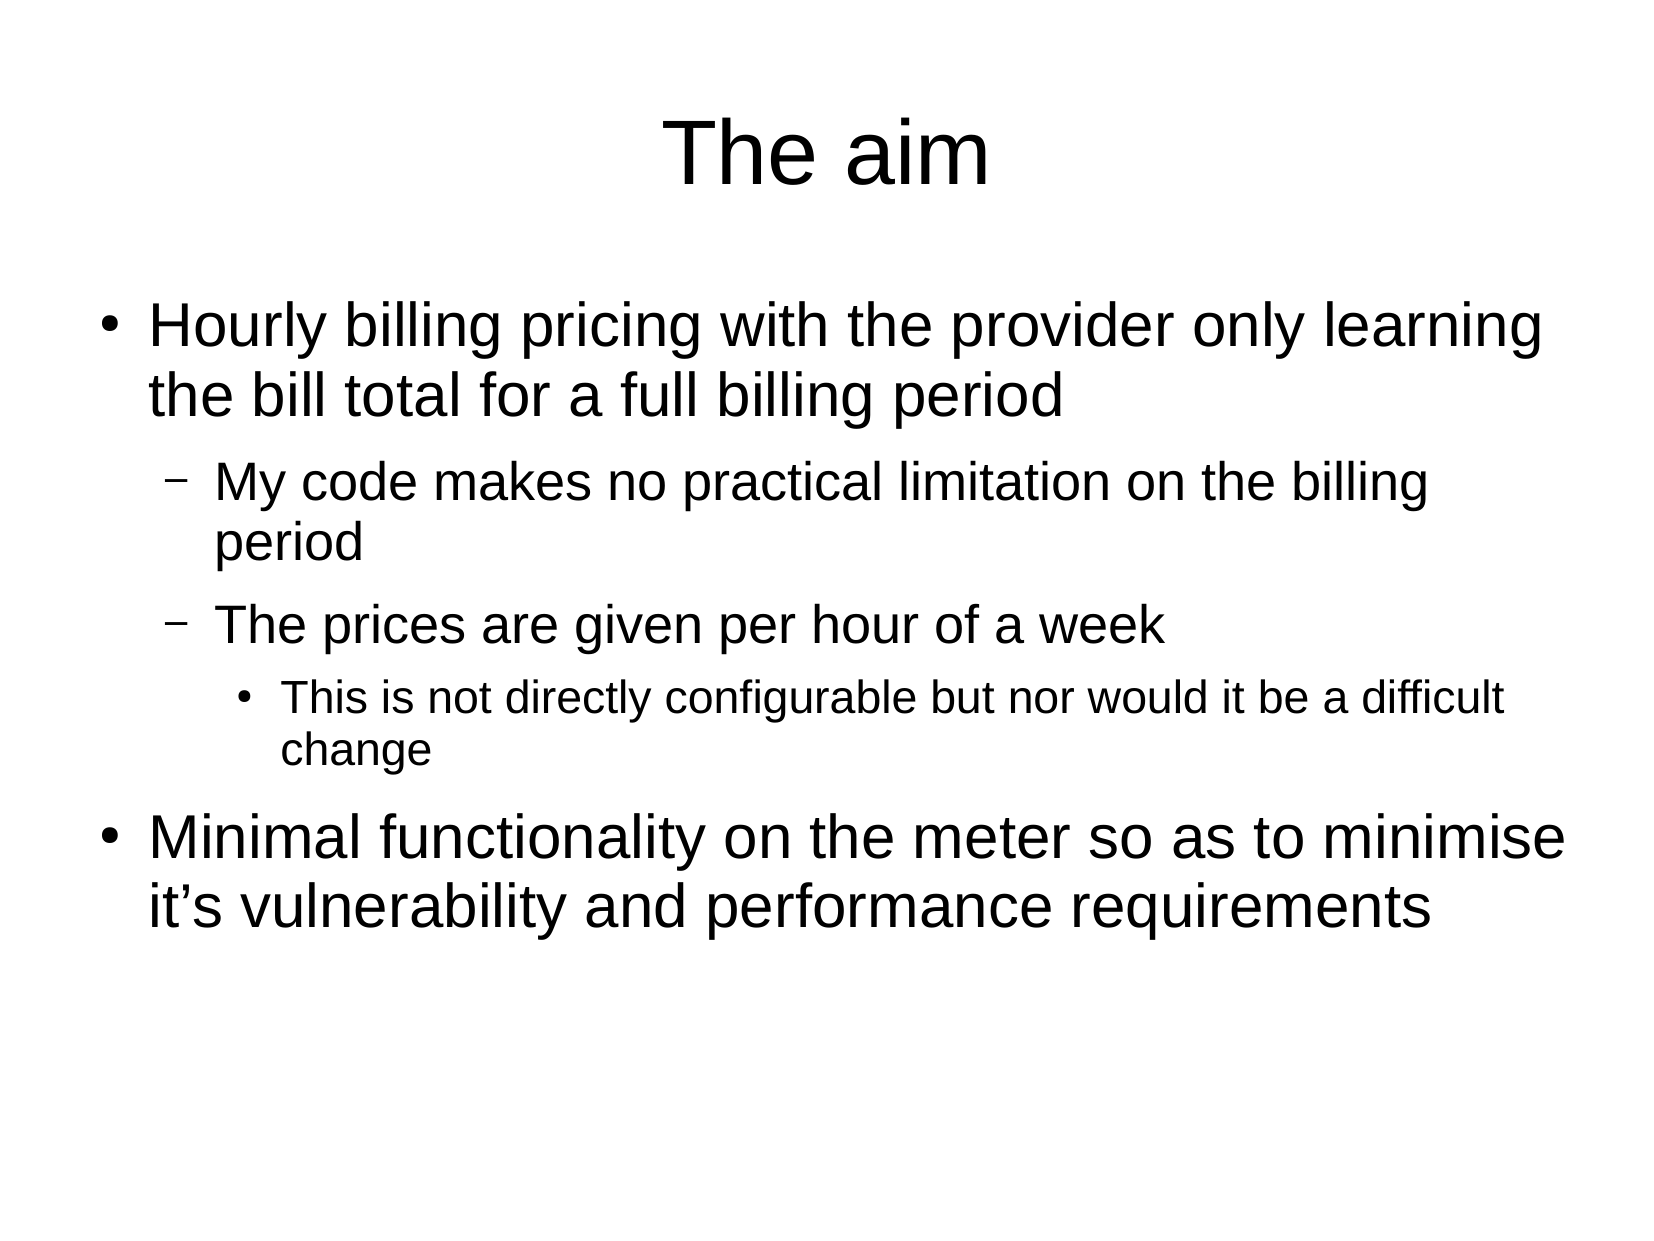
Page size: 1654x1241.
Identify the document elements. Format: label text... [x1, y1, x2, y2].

list Hourly billing pricing with the provider only learning the bill total for a full billing period My code makes no practical limitation on the billing period The prices are given per hour of a week This is not directly configurable but nor would it be a difficult change Minimal functionality on the meter so as to minimise it’s vulnerability and performance requirements [82, 290, 1571, 1010]
title The aim [82, 49, 1571, 257]
